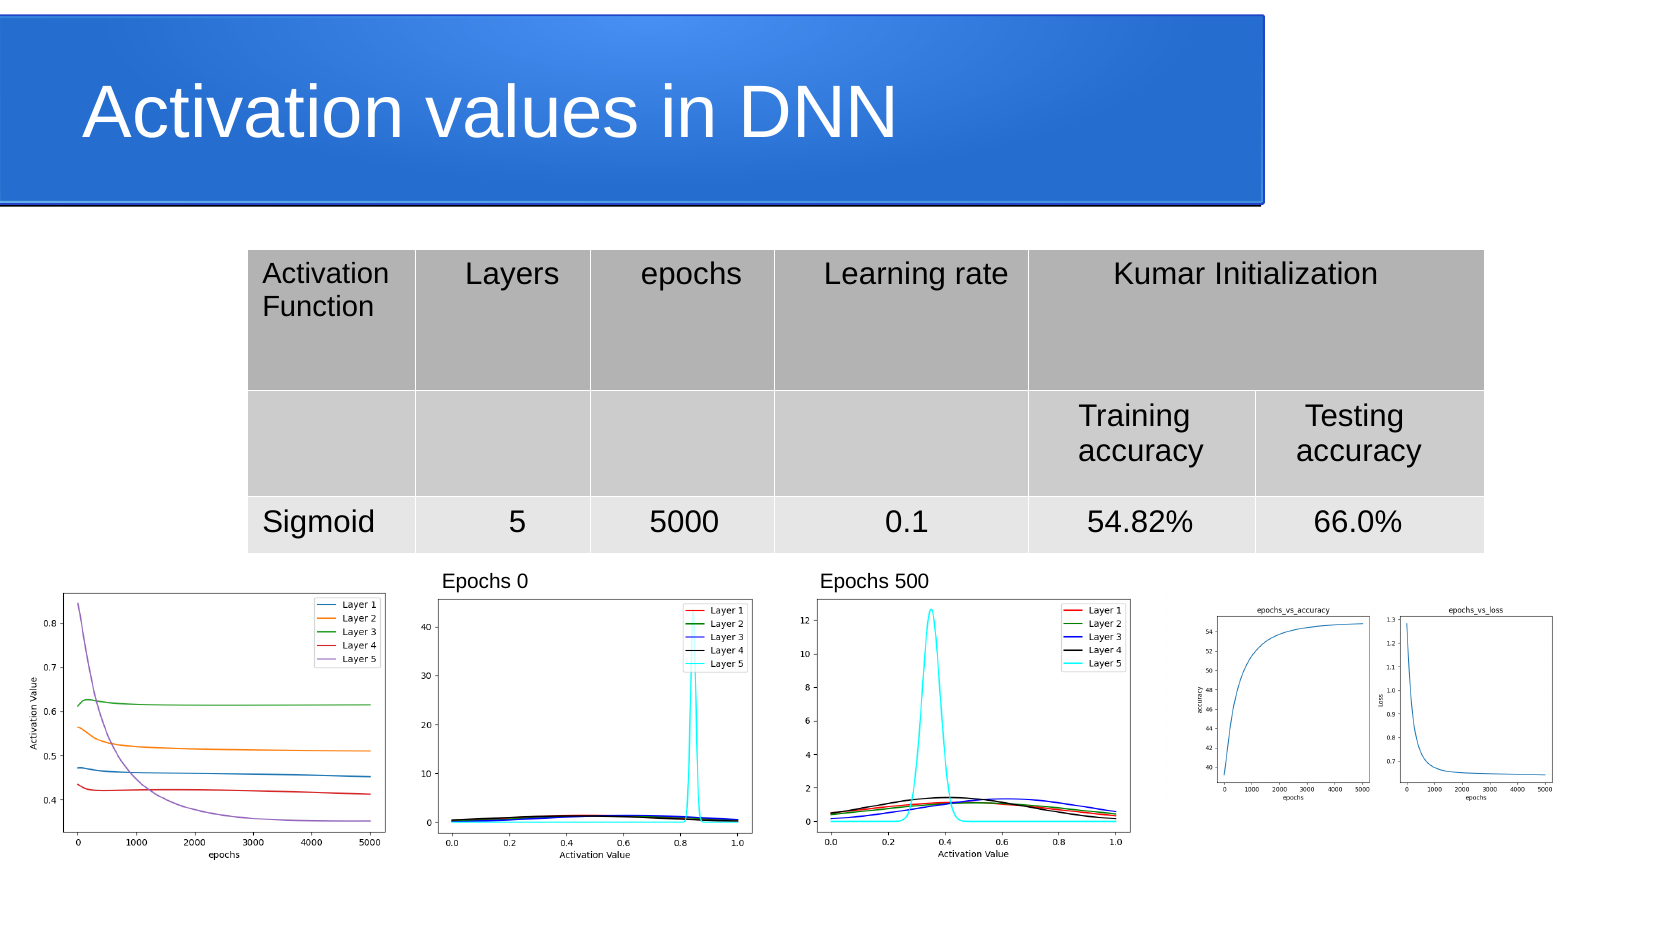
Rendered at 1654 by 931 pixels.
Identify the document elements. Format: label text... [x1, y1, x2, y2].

text_box Epochs 500 [805, 562, 945, 601]
table_cell 5 [416, 497, 590, 553]
table_cell 0.1 [775, 497, 1028, 553]
table_header Layers [416, 250, 590, 390]
table_cell 66.0% [1256, 497, 1484, 553]
text_box Epochs 0 [427, 562, 544, 601]
picture [11, 555, 1595, 866]
table_cell Testing accuracy [1256, 391, 1484, 496]
table_header Kumar Initialization [1029, 250, 1484, 390]
table_header Learning rate [775, 250, 1028, 390]
table_cell [416, 391, 590, 496]
table_header epochs [591, 250, 774, 390]
table_cell 54.82% [1029, 497, 1255, 553]
table_cell [248, 391, 415, 496]
table_cell 5000 [591, 497, 774, 553]
table_cell Sigmoid [248, 497, 415, 553]
table_cell [775, 391, 1028, 496]
title Activation values in DNN [82, 35, 1235, 189]
table_header Activation Function [248, 250, 415, 390]
table_cell Training accuracy [1029, 391, 1255, 496]
table_cell [591, 391, 774, 496]
